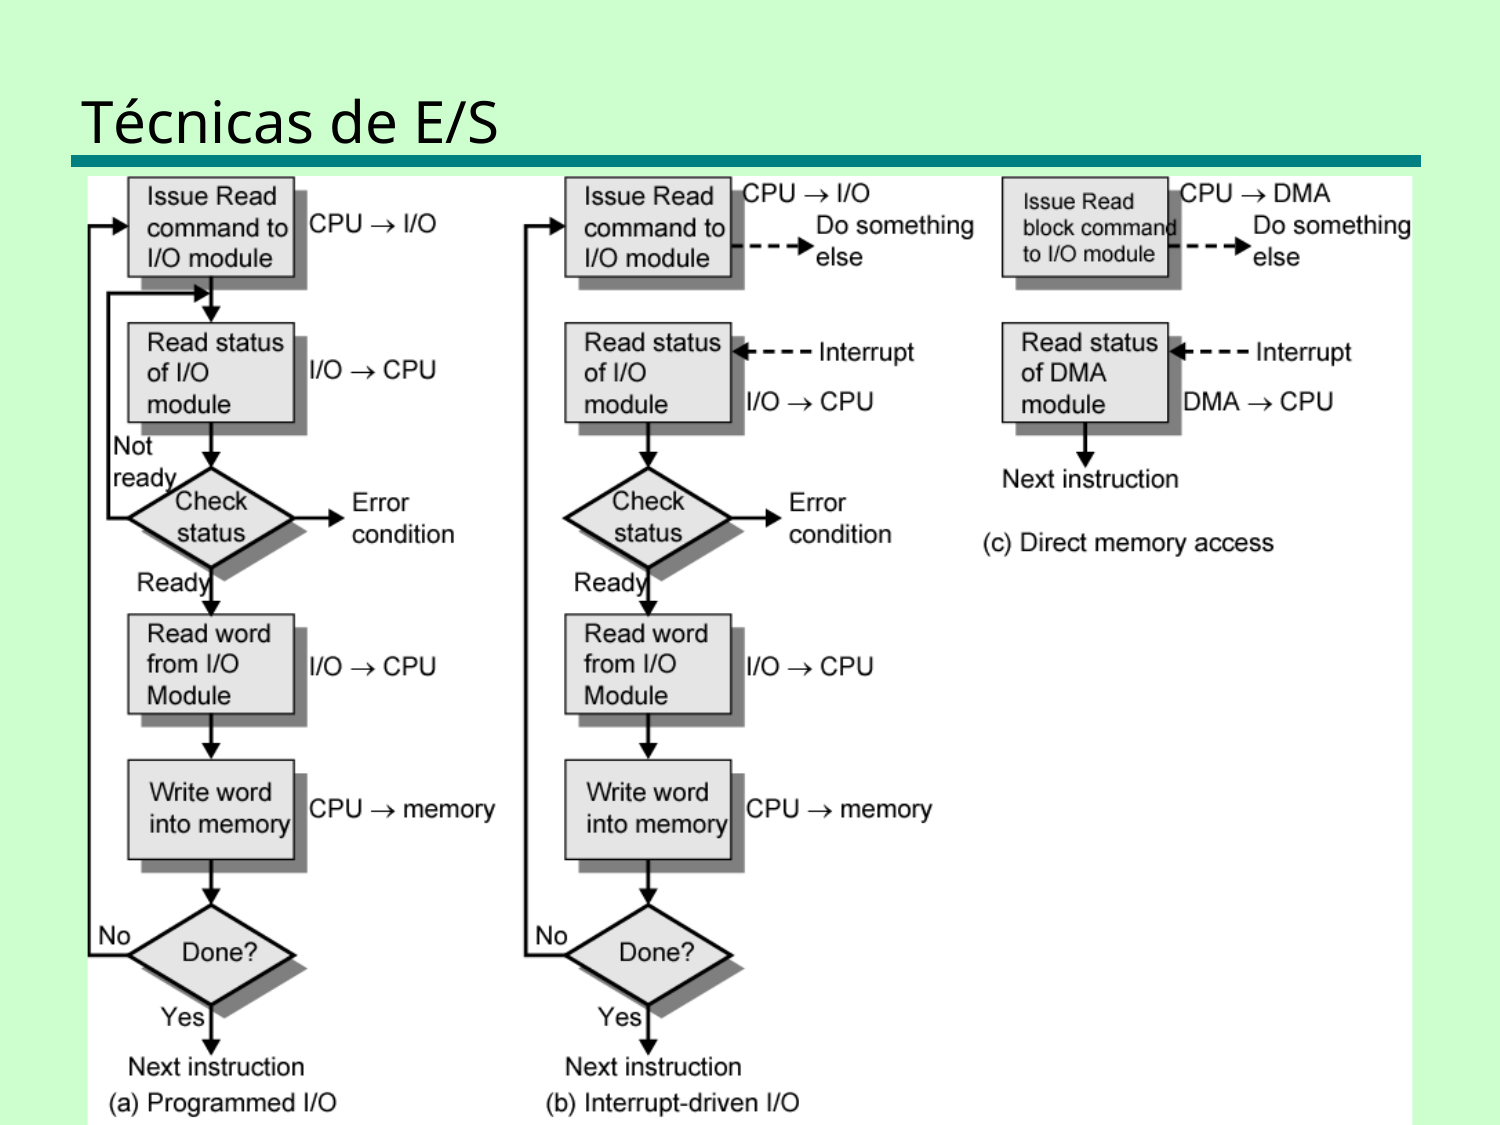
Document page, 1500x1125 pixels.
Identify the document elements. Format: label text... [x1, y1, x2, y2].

title Técnicas de E/S [66, 24, 1413, 163]
picture [87, 176, 1413, 1125]
